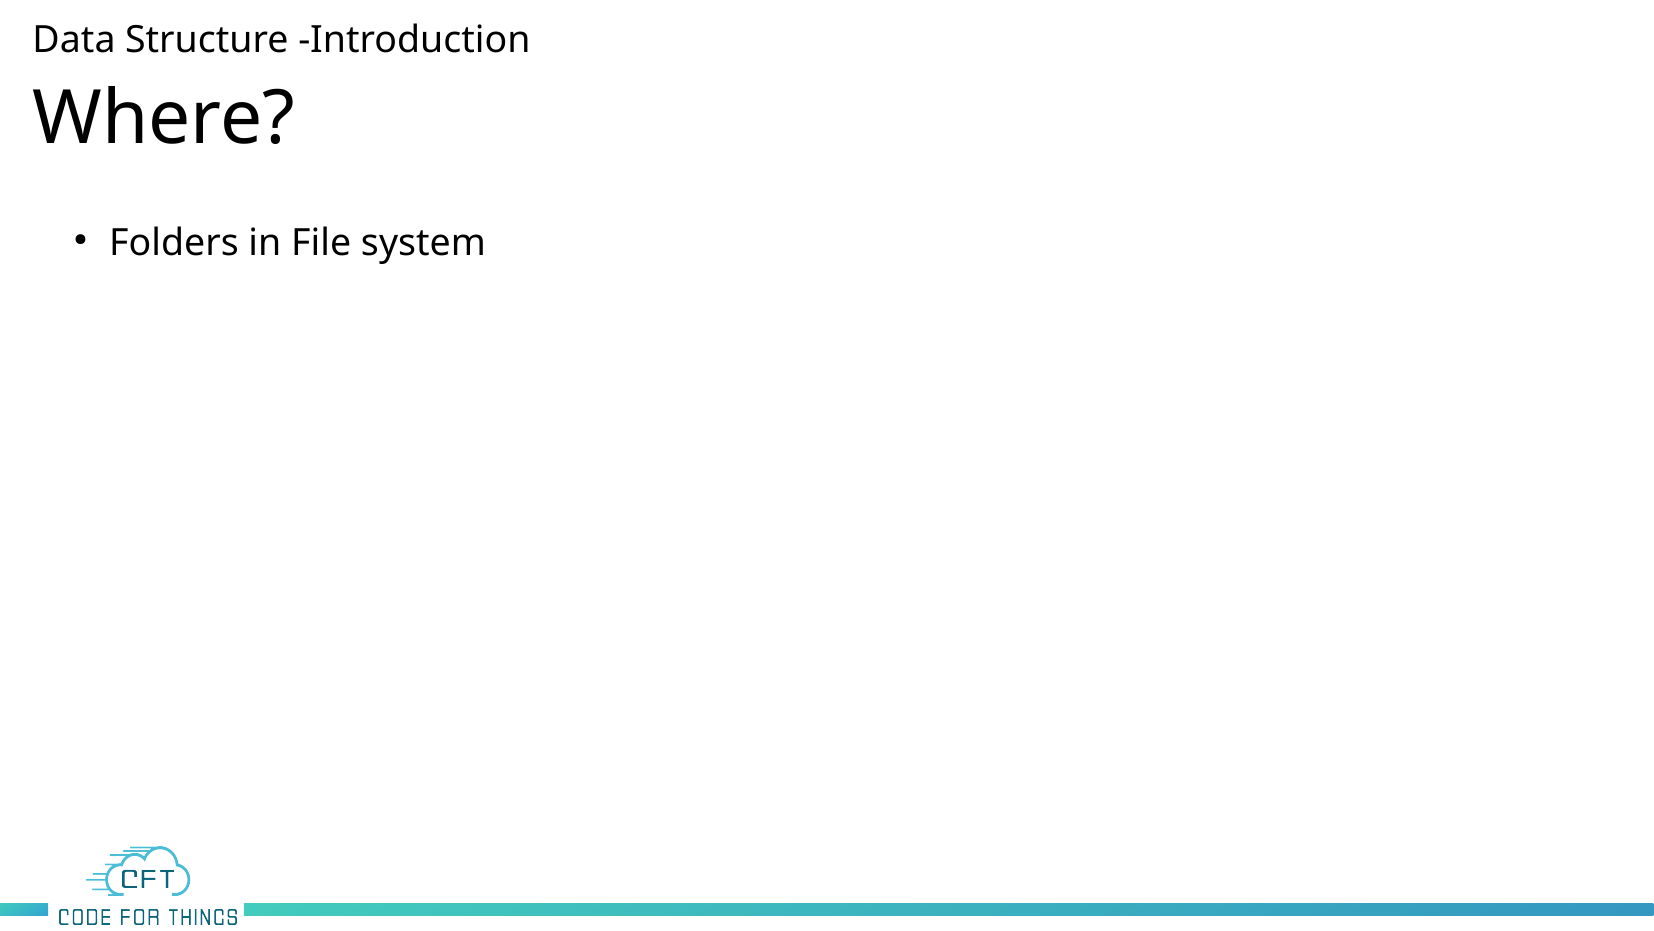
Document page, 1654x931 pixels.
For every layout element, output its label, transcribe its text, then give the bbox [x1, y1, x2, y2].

title Data Structure -Introduction Where? [32, 12, 1184, 166]
text_box Folders in File system [59, 207, 544, 267]
picture [59, 846, 237, 925]
